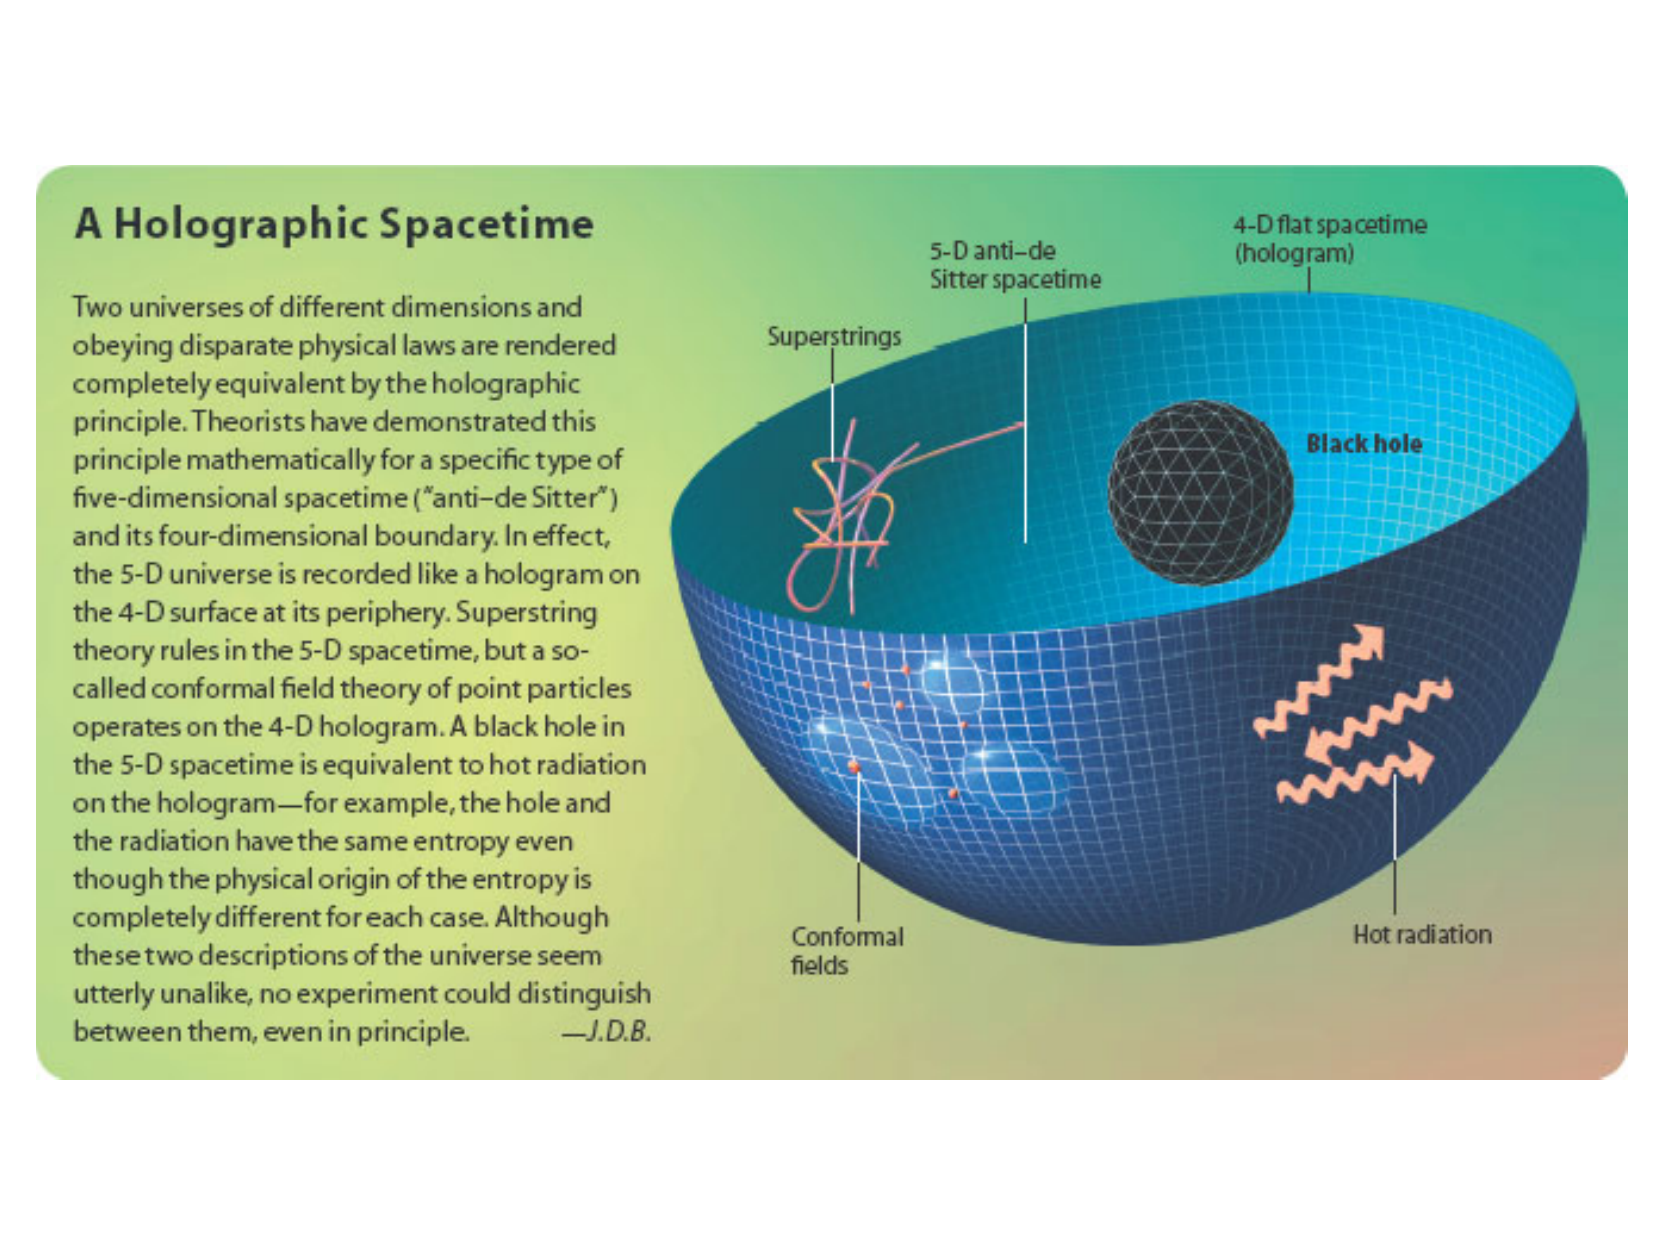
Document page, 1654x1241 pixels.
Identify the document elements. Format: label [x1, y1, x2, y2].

picture [36, 165, 1628, 1081]
